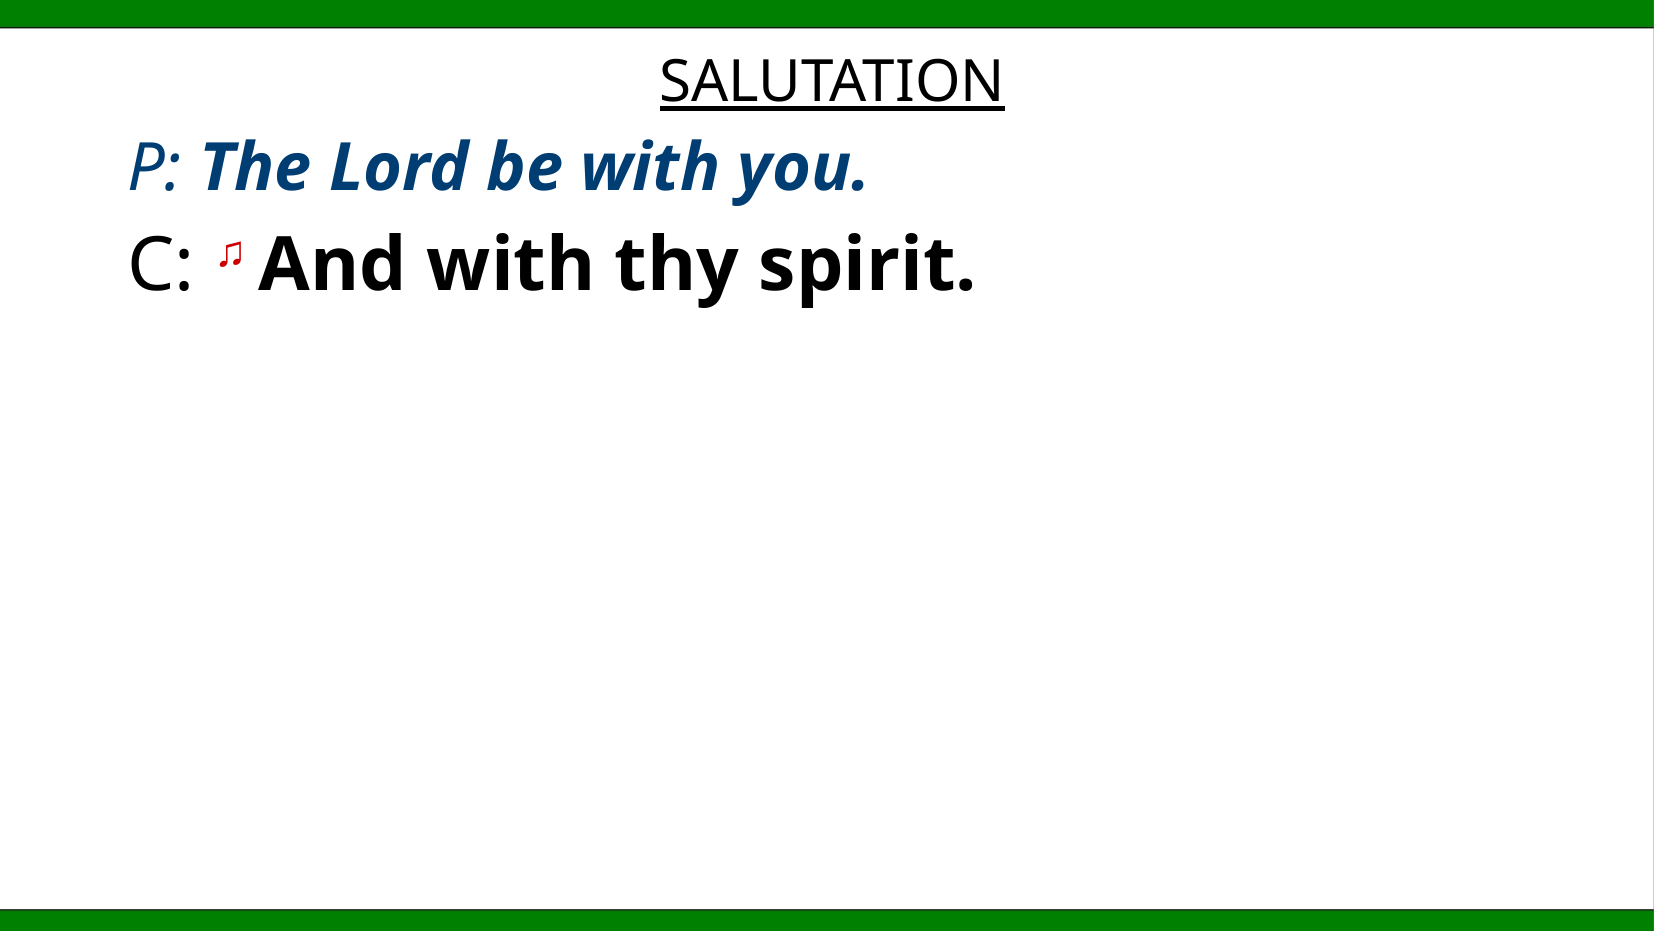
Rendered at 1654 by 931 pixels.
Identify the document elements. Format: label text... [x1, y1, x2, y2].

text_box SALUTATION P: The Lord be with you. C: ♫ And with thy spirit. [112, 32, 1553, 324]
picture [0, 0, 1654, 931]
